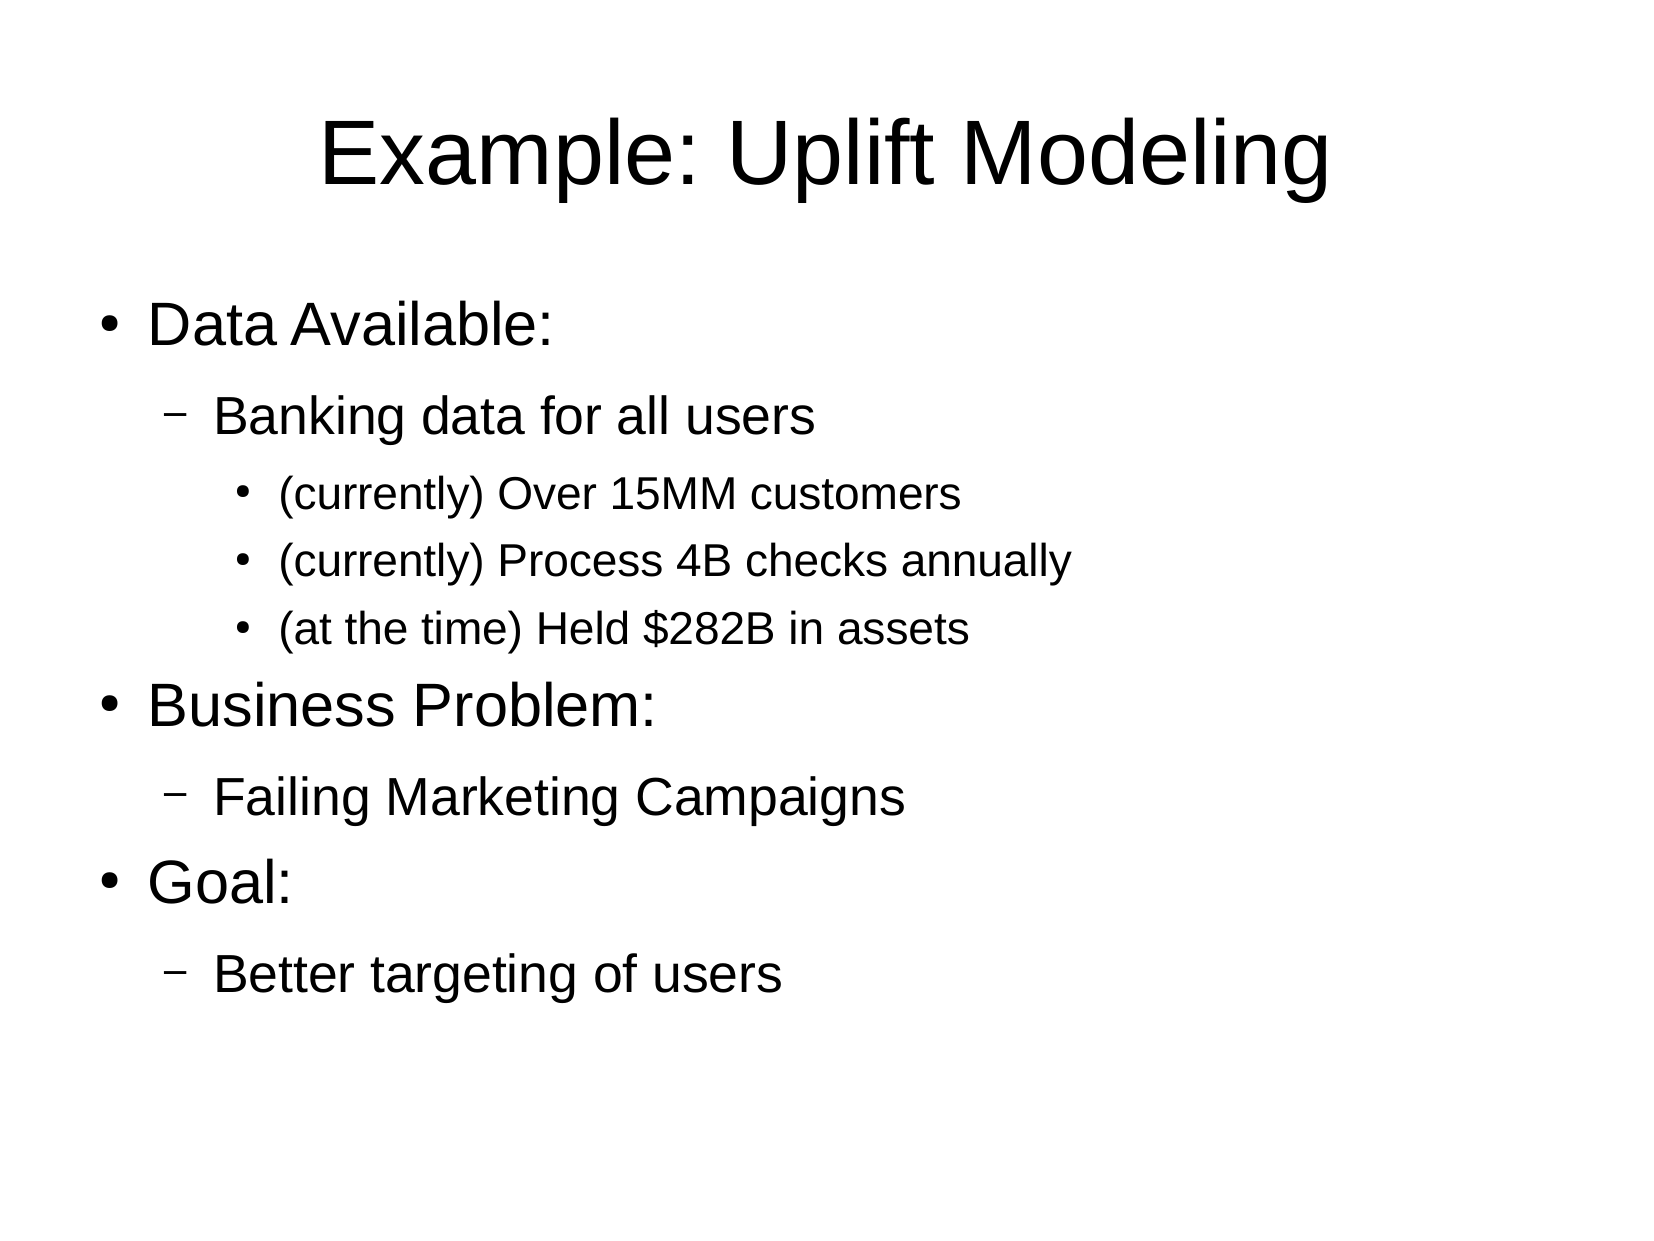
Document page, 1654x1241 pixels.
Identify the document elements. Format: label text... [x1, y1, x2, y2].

list Data Available: Banking data for all users (currently) Over 15MM customers (currently) Process 4B checks annually (at the time) Held $282B in assets Business Problem: Failing Marketing Campaigns Goal: Better targeting of users [82, 290, 1571, 1010]
title Example: Uplift Modeling [82, 49, 1571, 257]
